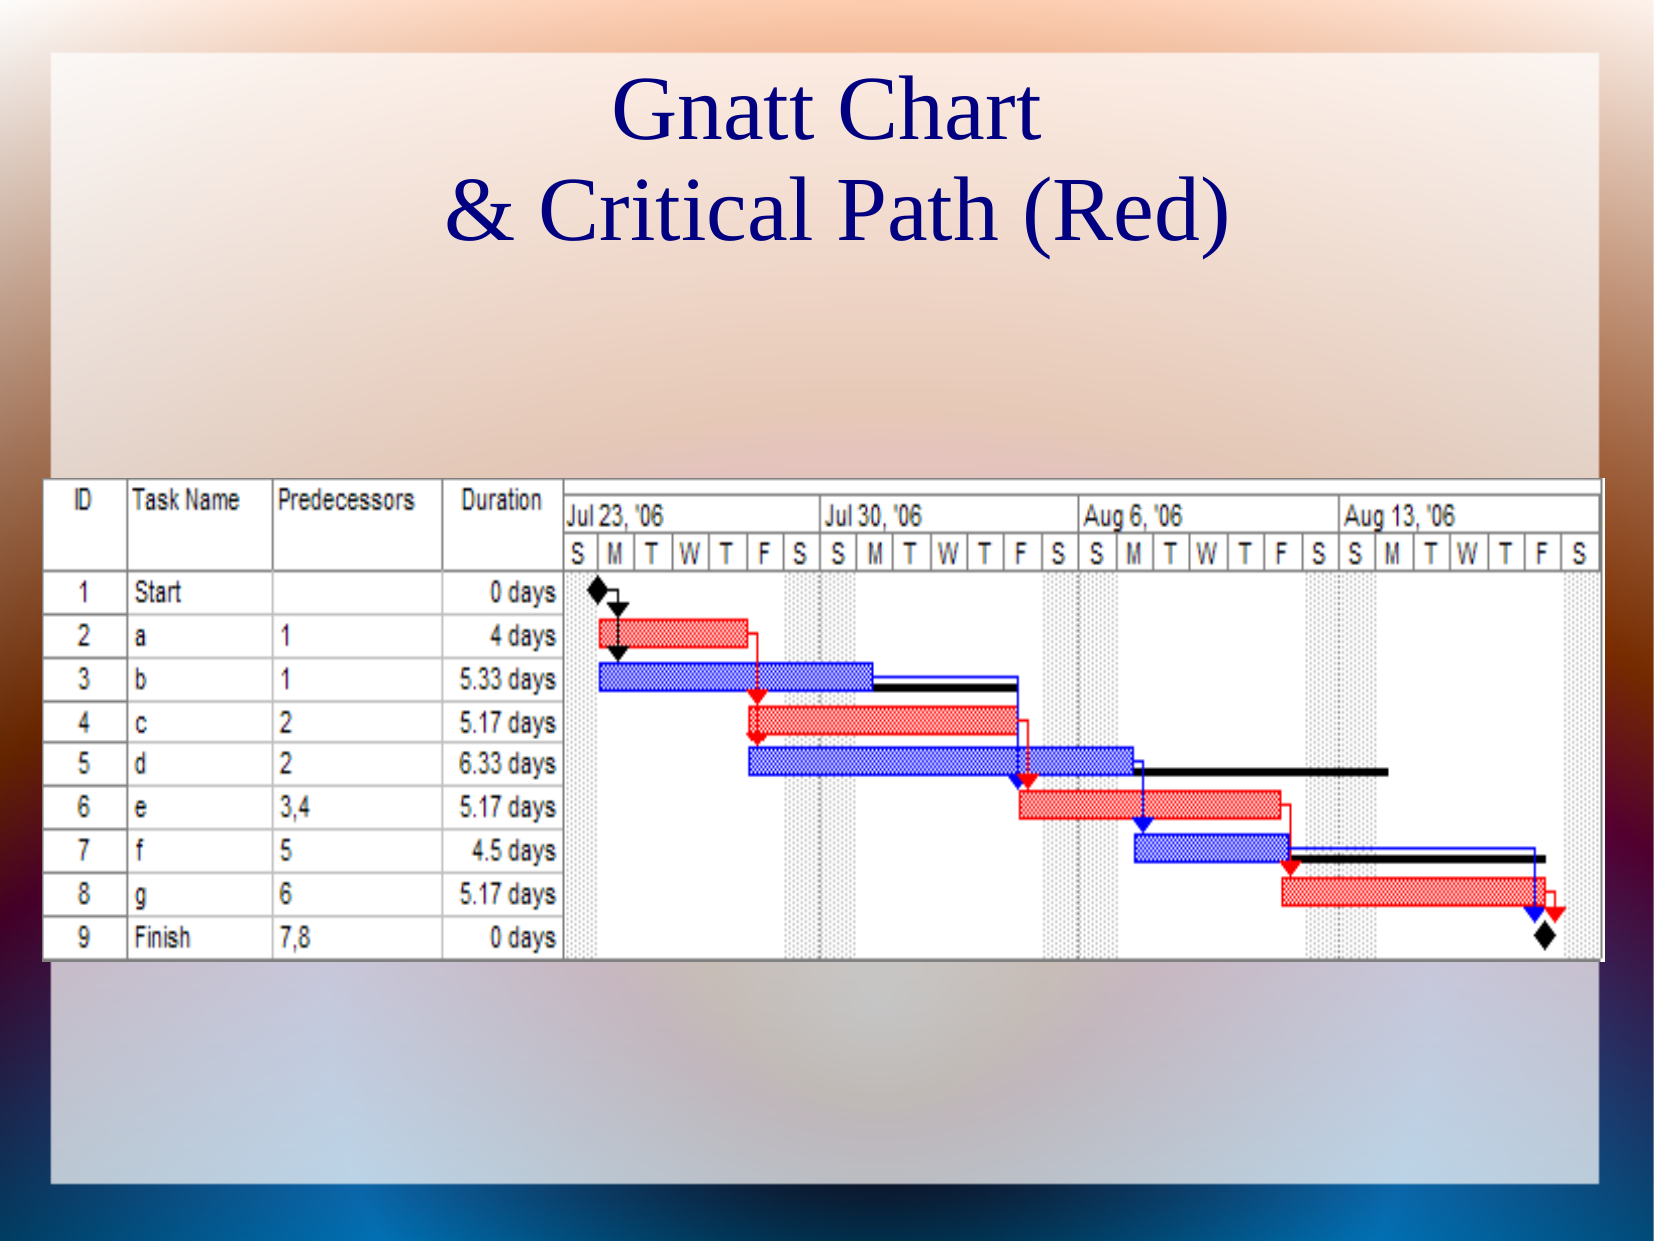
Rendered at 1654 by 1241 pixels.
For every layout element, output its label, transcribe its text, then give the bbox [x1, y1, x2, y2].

picture [0, 0, 1654, 1241]
title Gnatt Chart & Critical Path (Red) [82, 55, 1571, 263]
